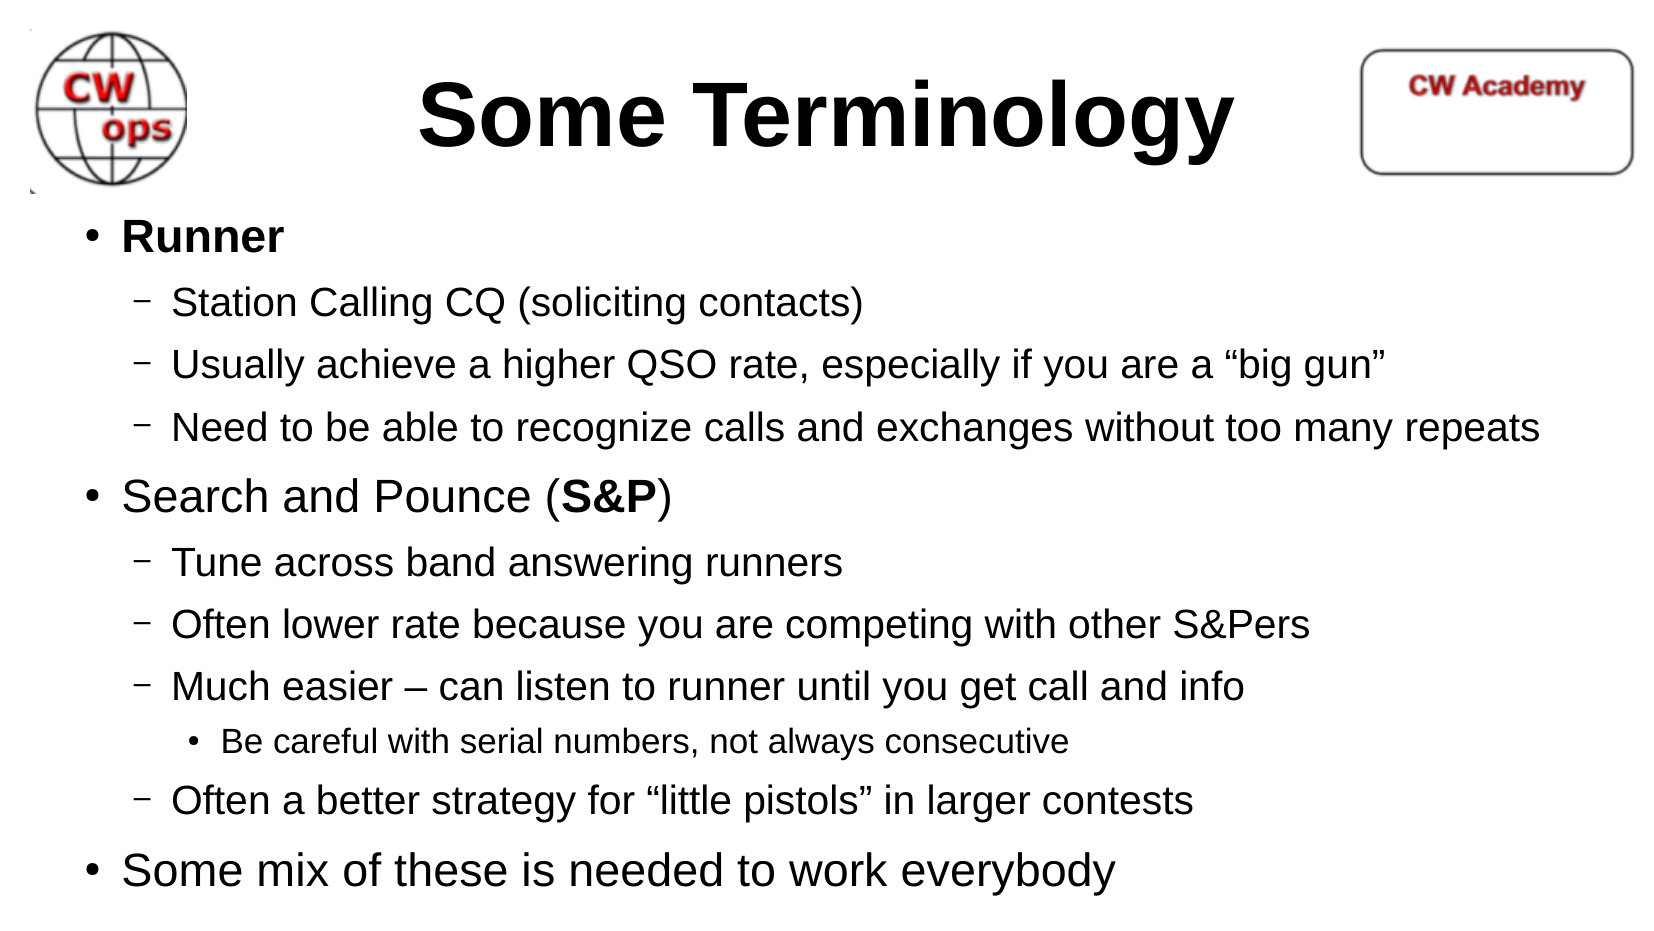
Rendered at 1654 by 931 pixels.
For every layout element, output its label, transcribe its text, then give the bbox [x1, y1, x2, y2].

title Some Terminology [82, 37, 1571, 193]
picture [1571, 37, 1640, 186]
picture [30, 29, 187, 194]
list Runner Station Calling CQ (soliciting contacts) Usually achieve a higher QSO rate, especially if you are a “big gun” Need to be able to recognize calls and exchanges without too many repeats Search and Pounce (S&P) Tune across band answering runners Often lower rate because you are competing with other S&Pers Much easier – can listen to runner until you get call and info Be careful with serial numbers, not always consecutive Often a better strategy for “little pistols” in larger contests Some mix of these is needed to work everybody [71, 210, 1561, 901]
